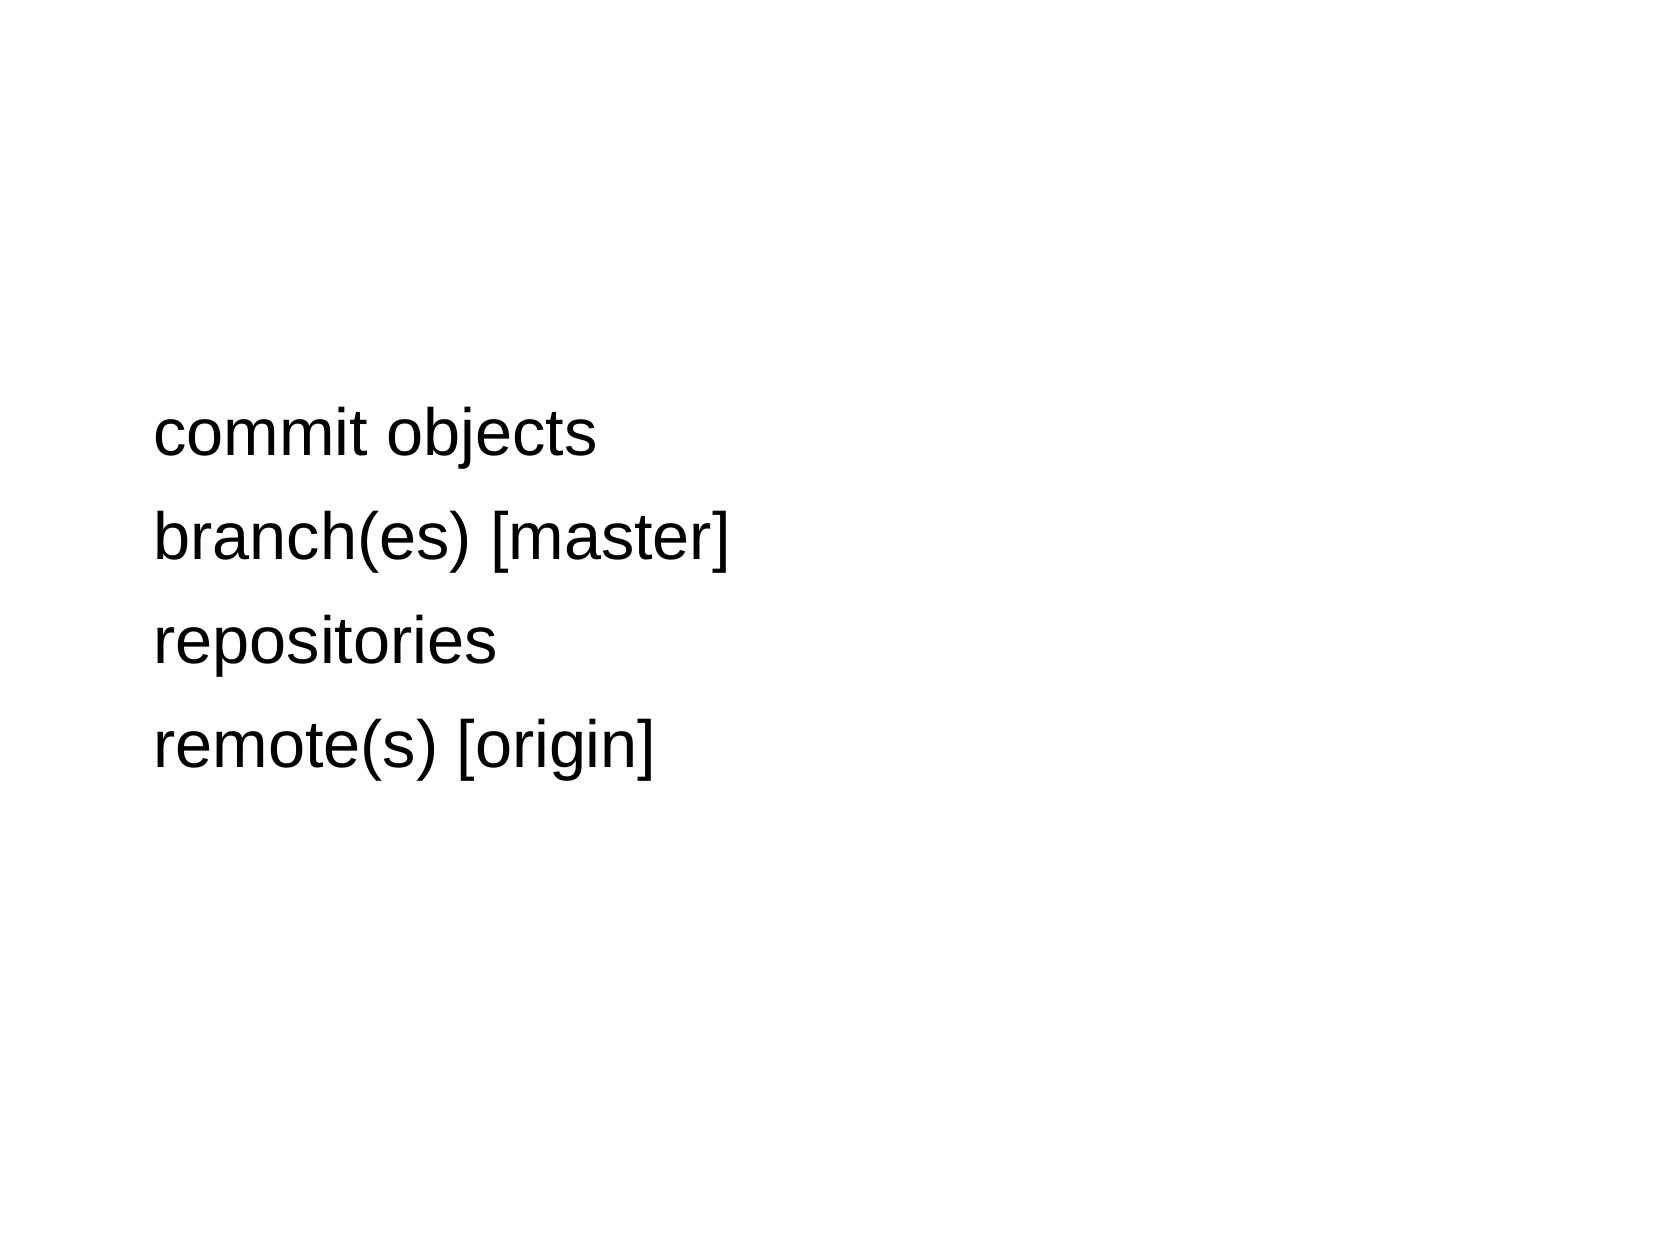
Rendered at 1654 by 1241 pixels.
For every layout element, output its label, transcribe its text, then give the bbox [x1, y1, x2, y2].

list commit objects branch(es) [master] repositories remote(s) [origin] [82, 290, 1538, 1010]
